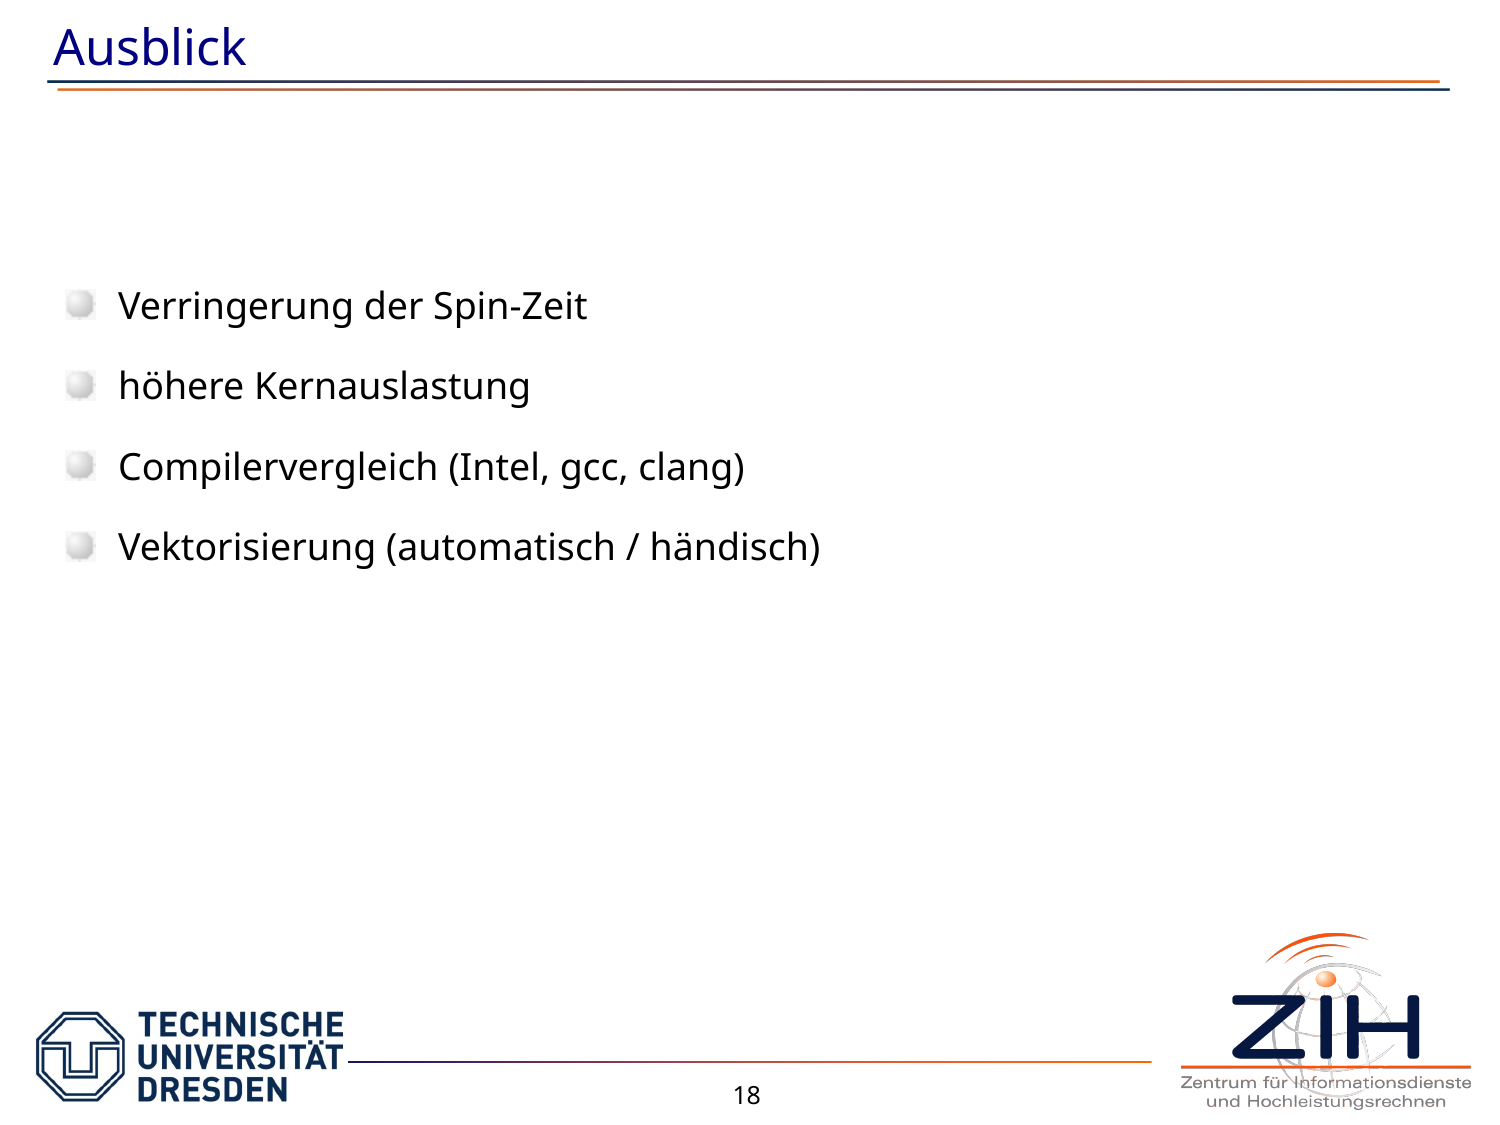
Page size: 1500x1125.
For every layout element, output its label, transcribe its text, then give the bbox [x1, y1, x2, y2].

list Verringerung der Spin-Zeit höhere Kernauslastung Compilervergleich (Intel, gcc, clang) Vektorisierung (automatisch / händisch) [29, 118, 1418, 941]
picture [47, 80, 1450, 91]
picture [1181, 933, 1471, 1110]
title Ausblick [53, 12, 1453, 81]
picture [35, 1011, 343, 1102]
